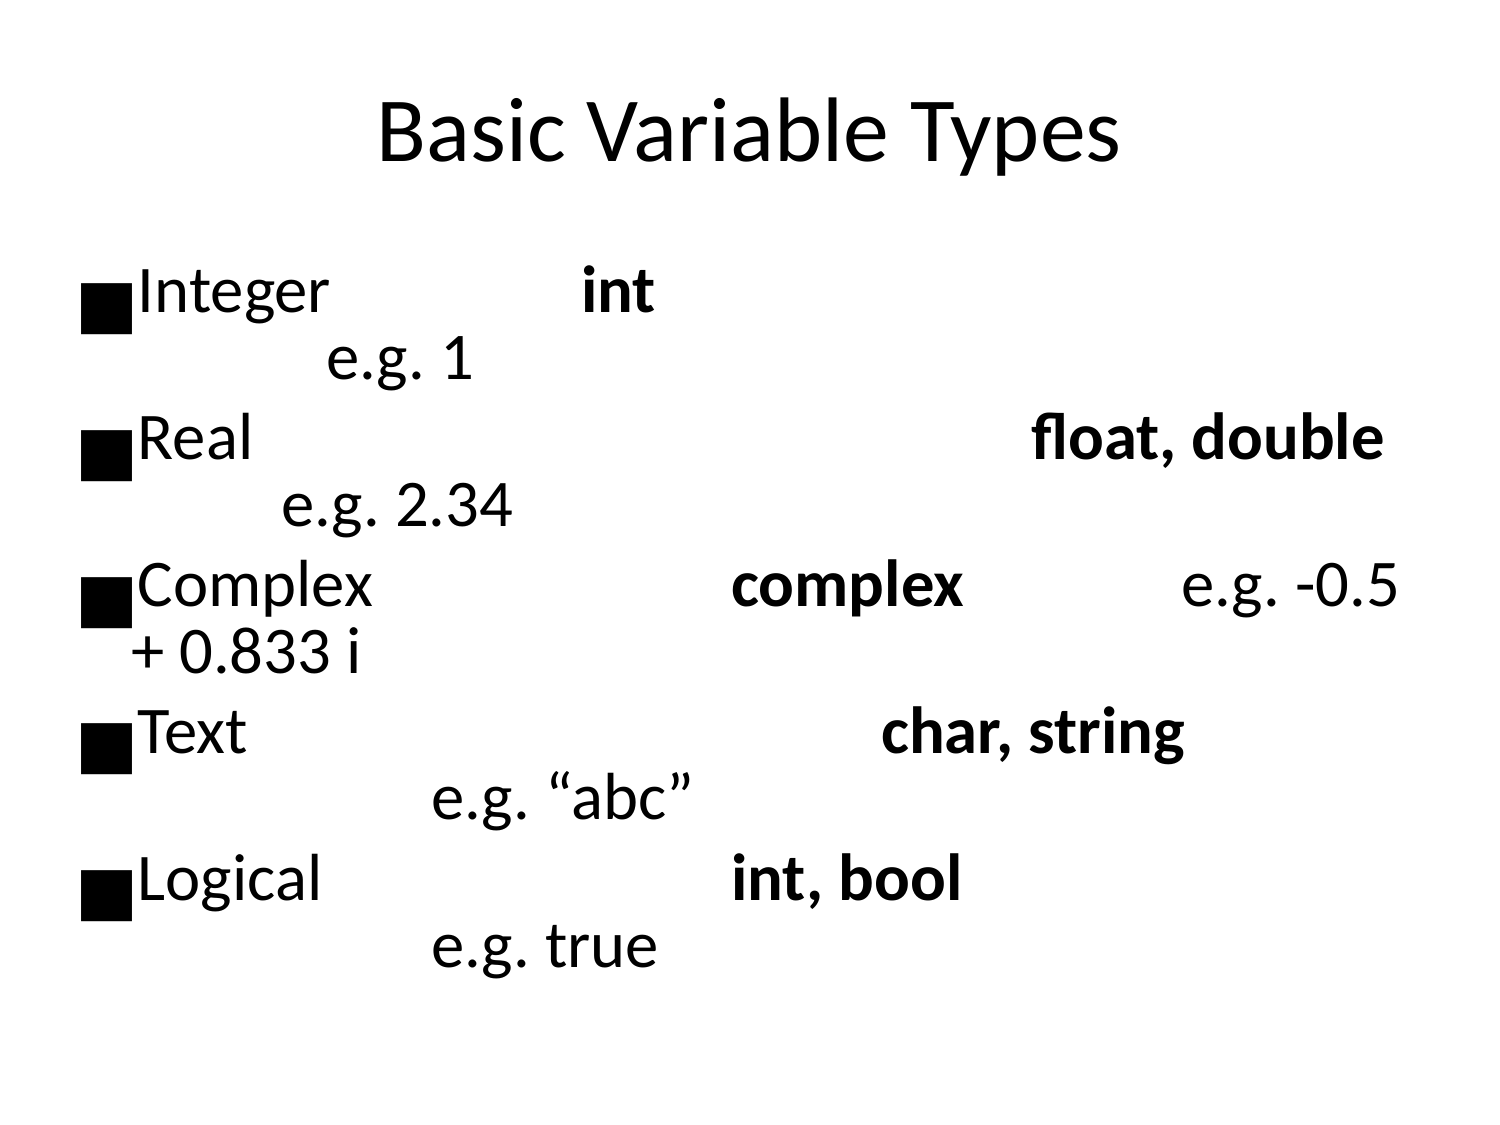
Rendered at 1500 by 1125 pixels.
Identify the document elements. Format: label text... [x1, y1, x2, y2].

title Basic Variable Types [75, 45, 1425, 233]
list Integer int e.g. 1 Real float, double e.g. 2.34 Complex complex e.g. -0.5 + 0.833 i Text char, string e.g. “abc” Logical int, bool e.g. true [75, 262, 1425, 1005]
